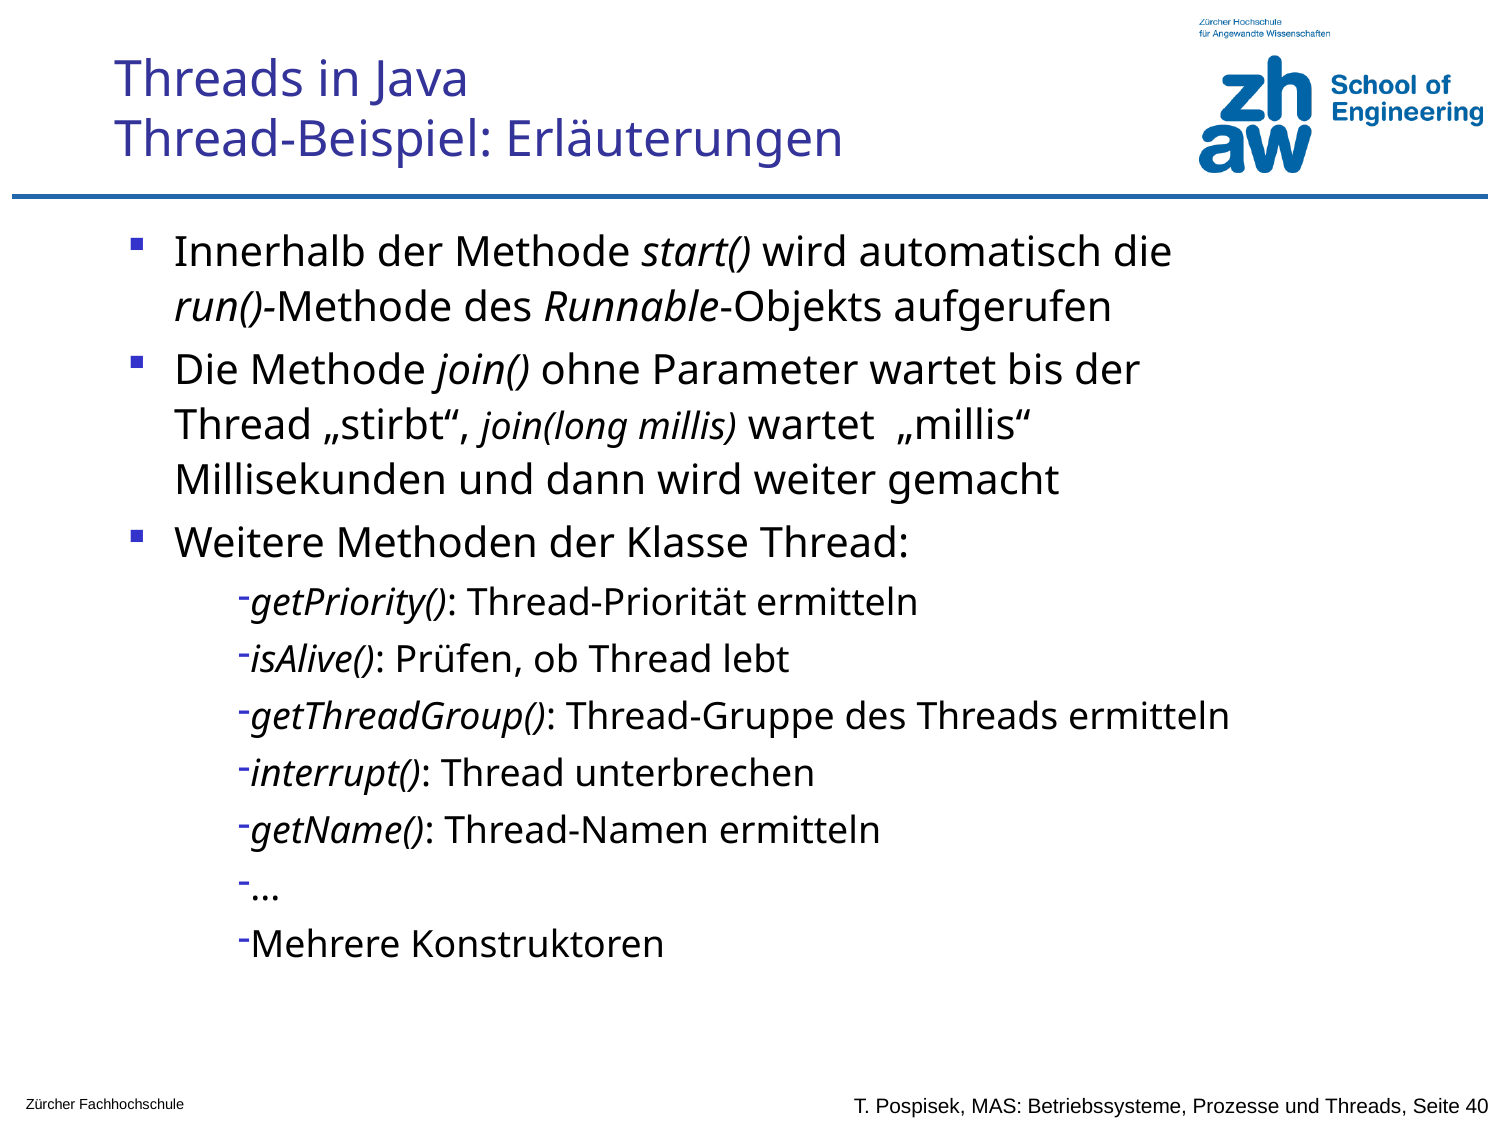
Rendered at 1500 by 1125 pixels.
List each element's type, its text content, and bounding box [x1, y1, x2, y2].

text_box Innerhalb der Methode start() wird automatisch die run()-Methode des Runnable-Objekts aufgerufen Die Methode join() ohne Parameter wartet bis der Thread „stirbt“, join(long millis) wartet „millis“ Millisekunden und dann wird weiter gemacht Weitere Methoden der Klasse Thread: getPriority(): Thread-Priorität ermitteln isAlive(): Prüfen, ob Thread lebt getThreadGroup(): Thread-Gruppe des Threads ermitteln interrupt(): Thread unterbrechen getName(): Thread-Namen ermitteln ... Mehrere Konstruktoren [112, 212, 1300, 1030]
picture [1199, 19, 1483, 173]
title Threads in Java Thread-Beispiel: Erläuterungen [99, 50, 1379, 163]
